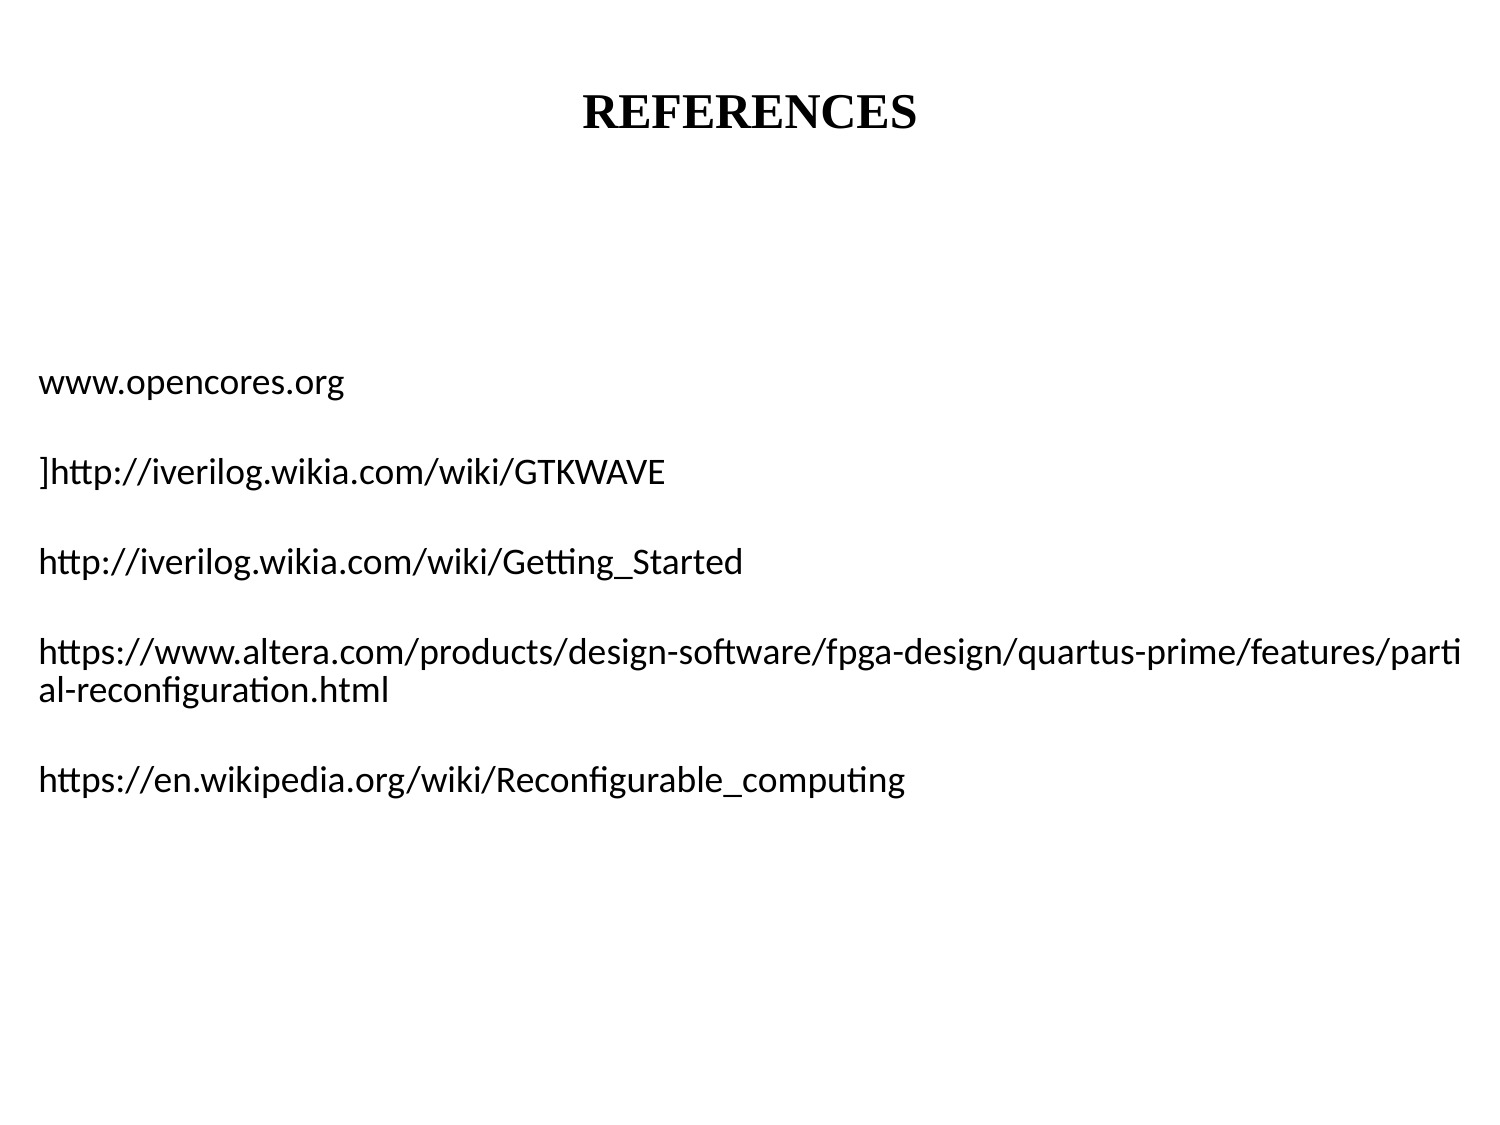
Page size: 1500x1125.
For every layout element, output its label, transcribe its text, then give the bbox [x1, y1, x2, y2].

title REFERENCES [75, 45, 1425, 233]
text_box www.opencores.org ]http://iverilog.wikia.com/wiki/GTKWAVE http://iverilog.wikia.com/wiki/Getting_Started https://www.altera.com/products/design-software/fpga-design/quartus-prime/features/partial-reconfiguration.html https://en.wikipedia.org/wiki/Reconfigurable_computing [23, 259, 1489, 770]
